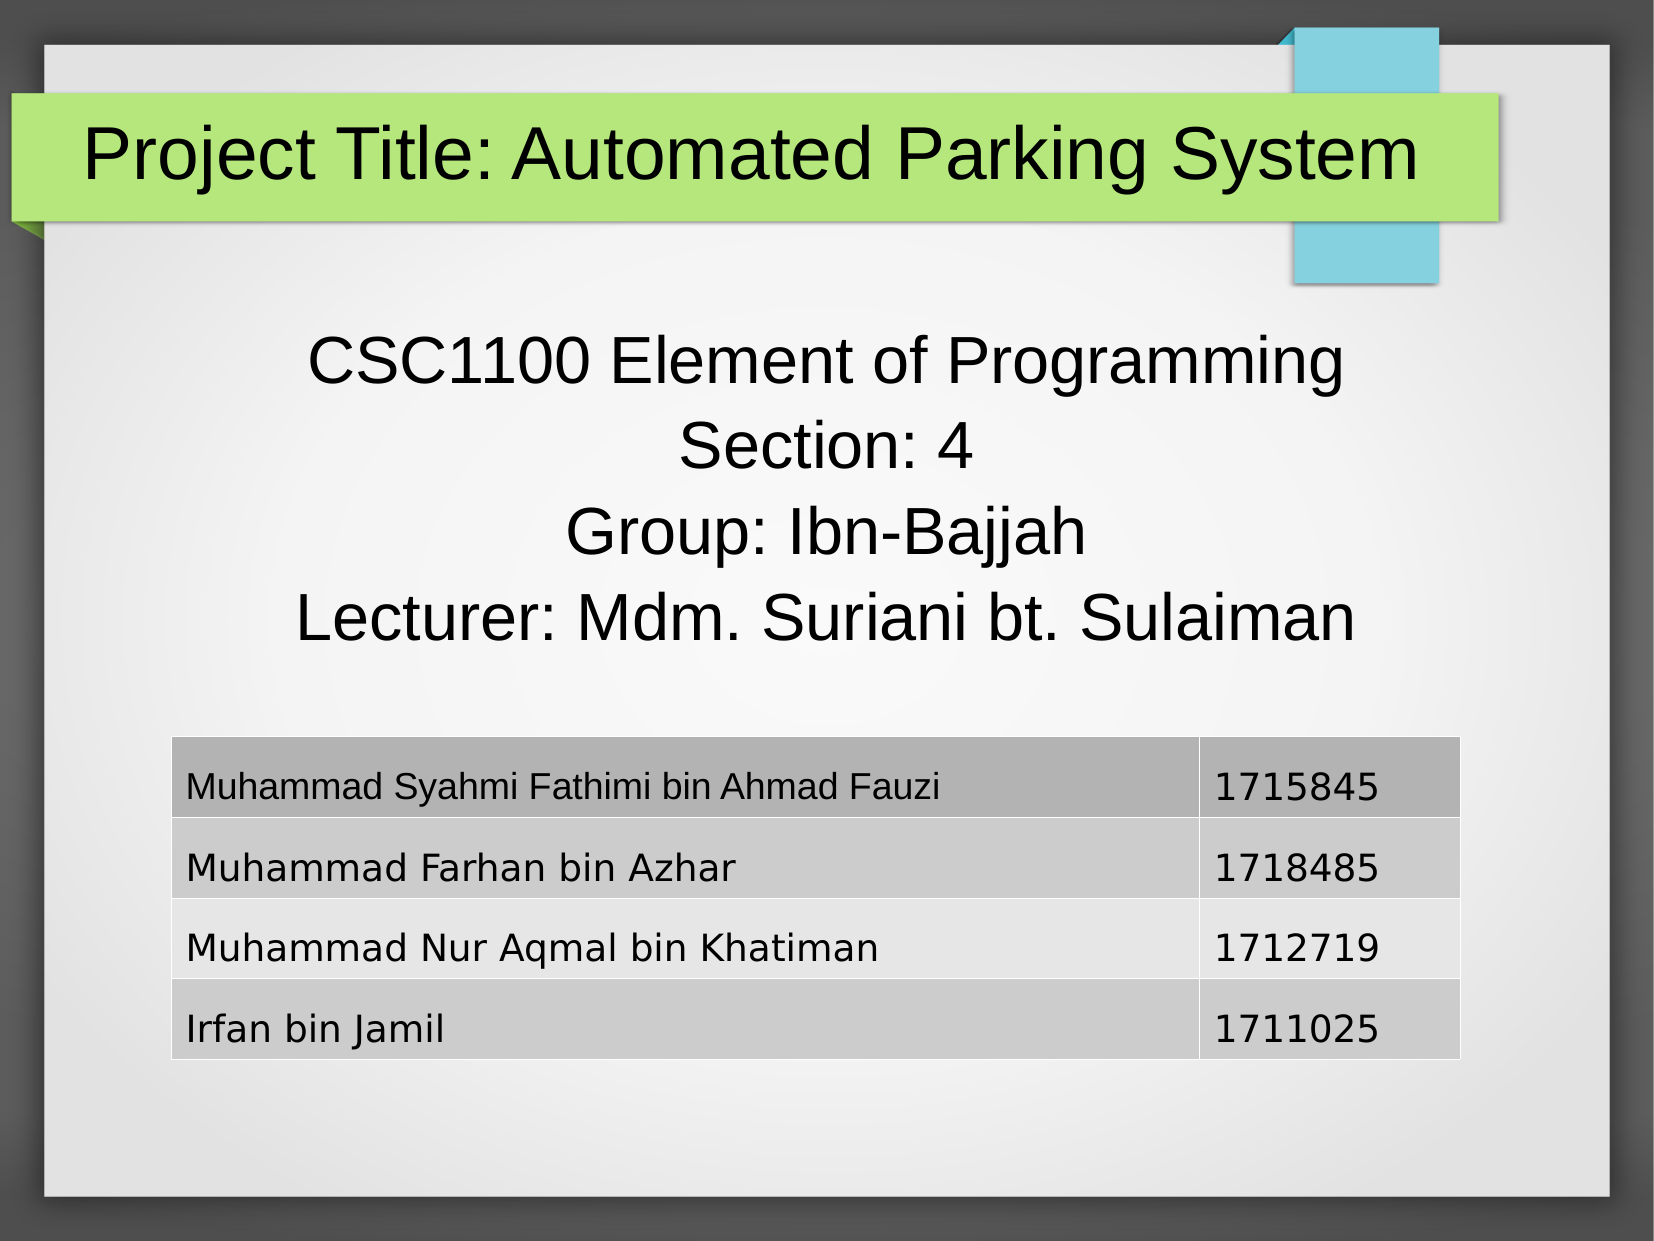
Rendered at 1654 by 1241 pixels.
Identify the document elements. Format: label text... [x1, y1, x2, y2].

picture [0, 0, 1654, 1241]
table_header Muhammad Syahmi Fathimi bin Ahmad Fauzi [172, 737, 1199, 817]
subtitle CSC1100 Element of Programming Section: 4 Group: Ibn-Bajjah Lecturer: Mdm. Suriani bt. Sulaiman [82, 295, 1571, 1015]
table_cell 1711025 [1200, 979, 1460, 1059]
table_header 1715845 [1200, 737, 1460, 817]
title Project Title: Automated Parking System [82, 78, 1516, 229]
table_cell Irfan bin Jamil [172, 979, 1199, 1059]
table_cell Muhammad Nur Aqmal bin Khatiman [172, 899, 1199, 978]
table_cell 1718485 [1200, 818, 1460, 898]
table_cell Muhammad Farhan bin Azhar [172, 818, 1199, 898]
table_cell 1712719 [1200, 899, 1460, 978]
